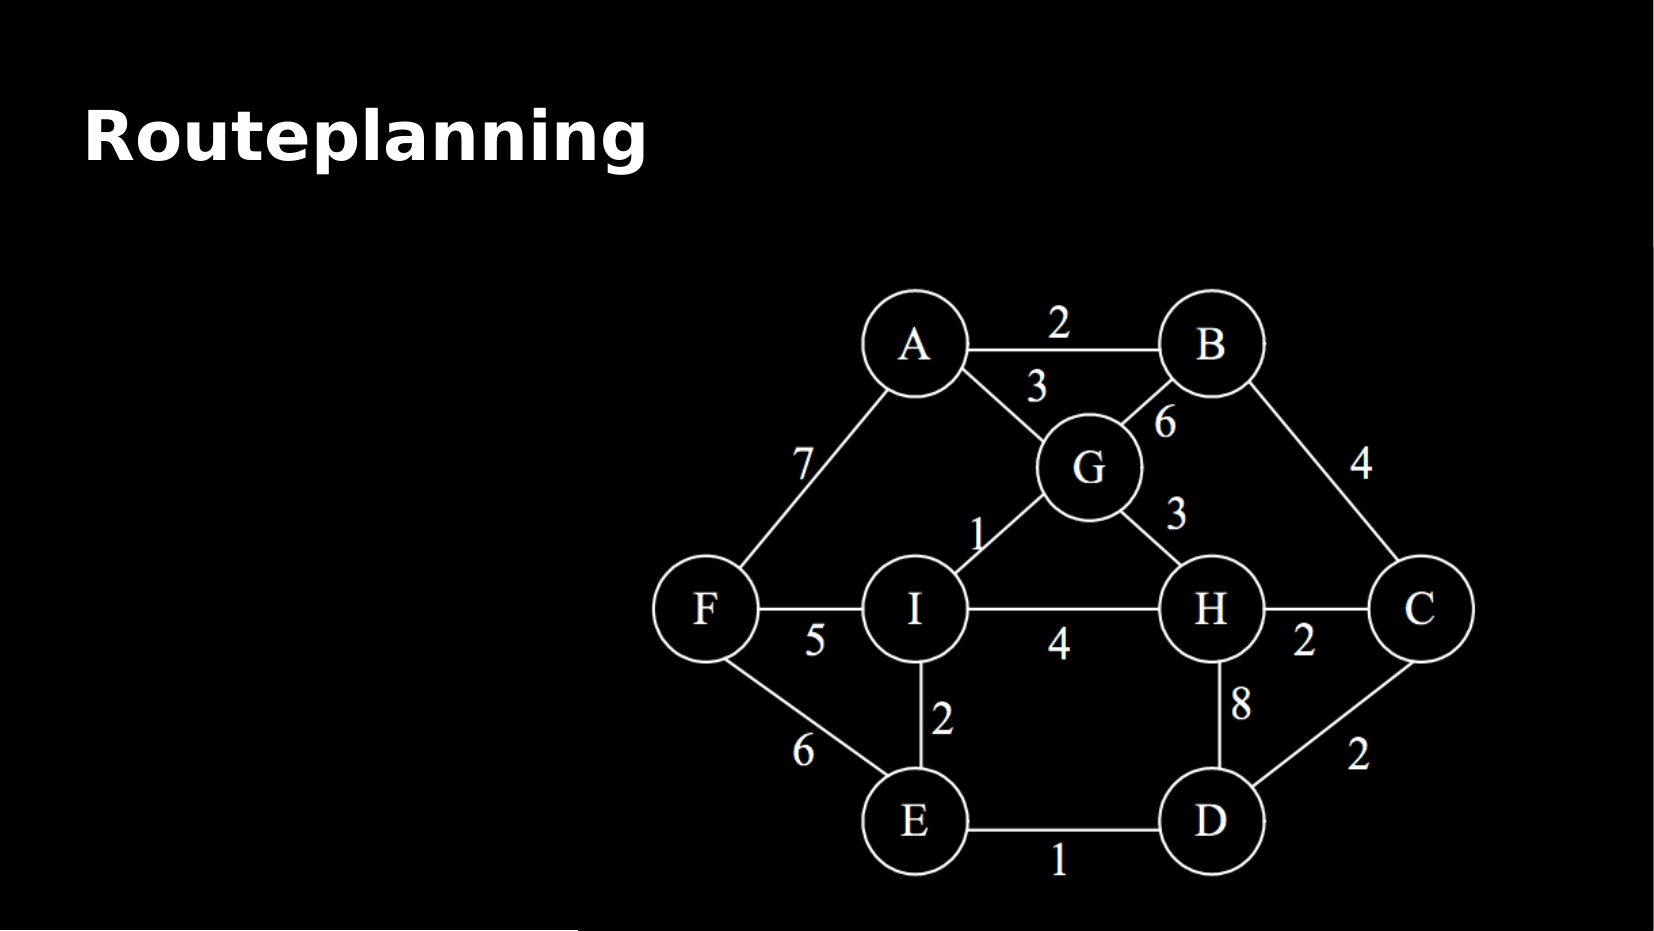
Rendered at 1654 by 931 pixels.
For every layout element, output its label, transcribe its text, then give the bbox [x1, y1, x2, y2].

title Routeplanning [82, 59, 1571, 215]
picture [578, 247, 1654, 931]
